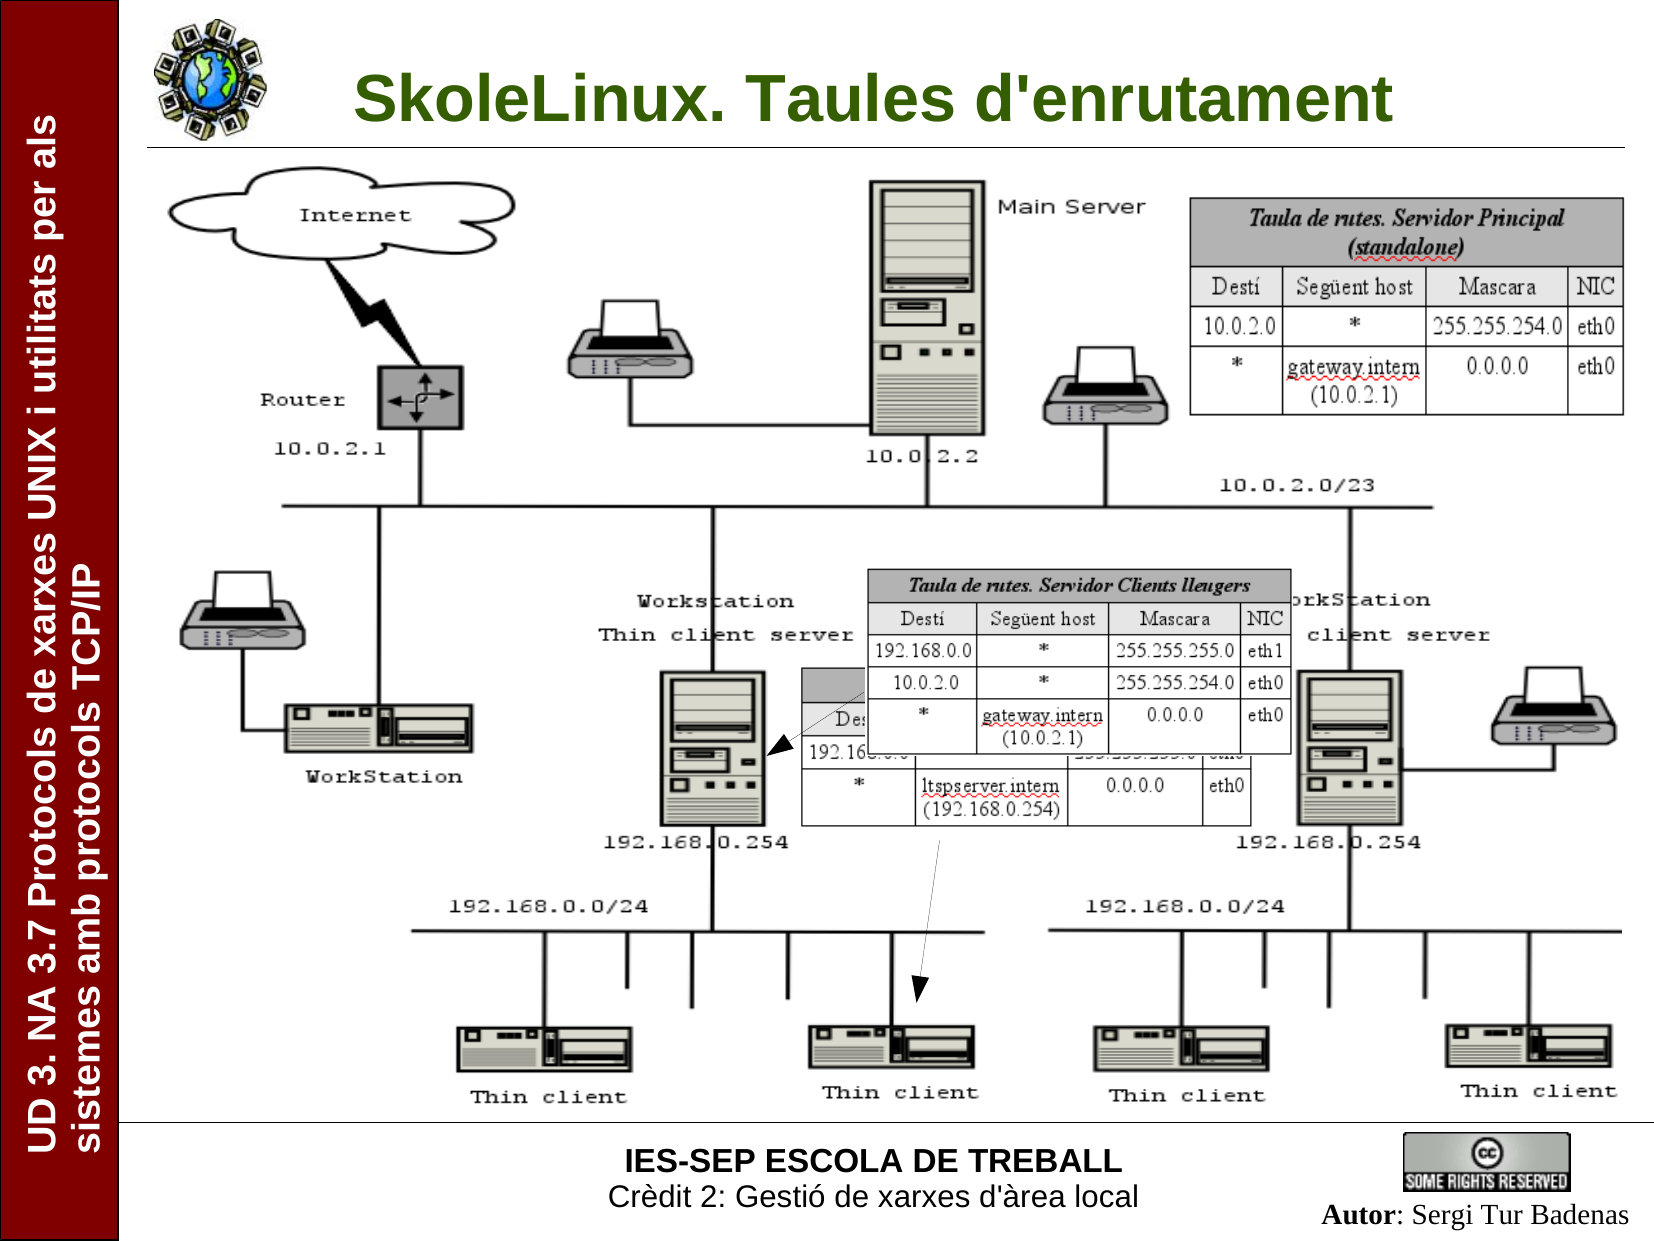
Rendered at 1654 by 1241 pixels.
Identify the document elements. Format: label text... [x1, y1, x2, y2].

picture [1403, 1132, 1571, 1192]
title SkoleLinux. Taules d'enrutament [129, 49, 1619, 148]
picture [154, 19, 268, 49]
picture [164, 165, 1627, 1117]
